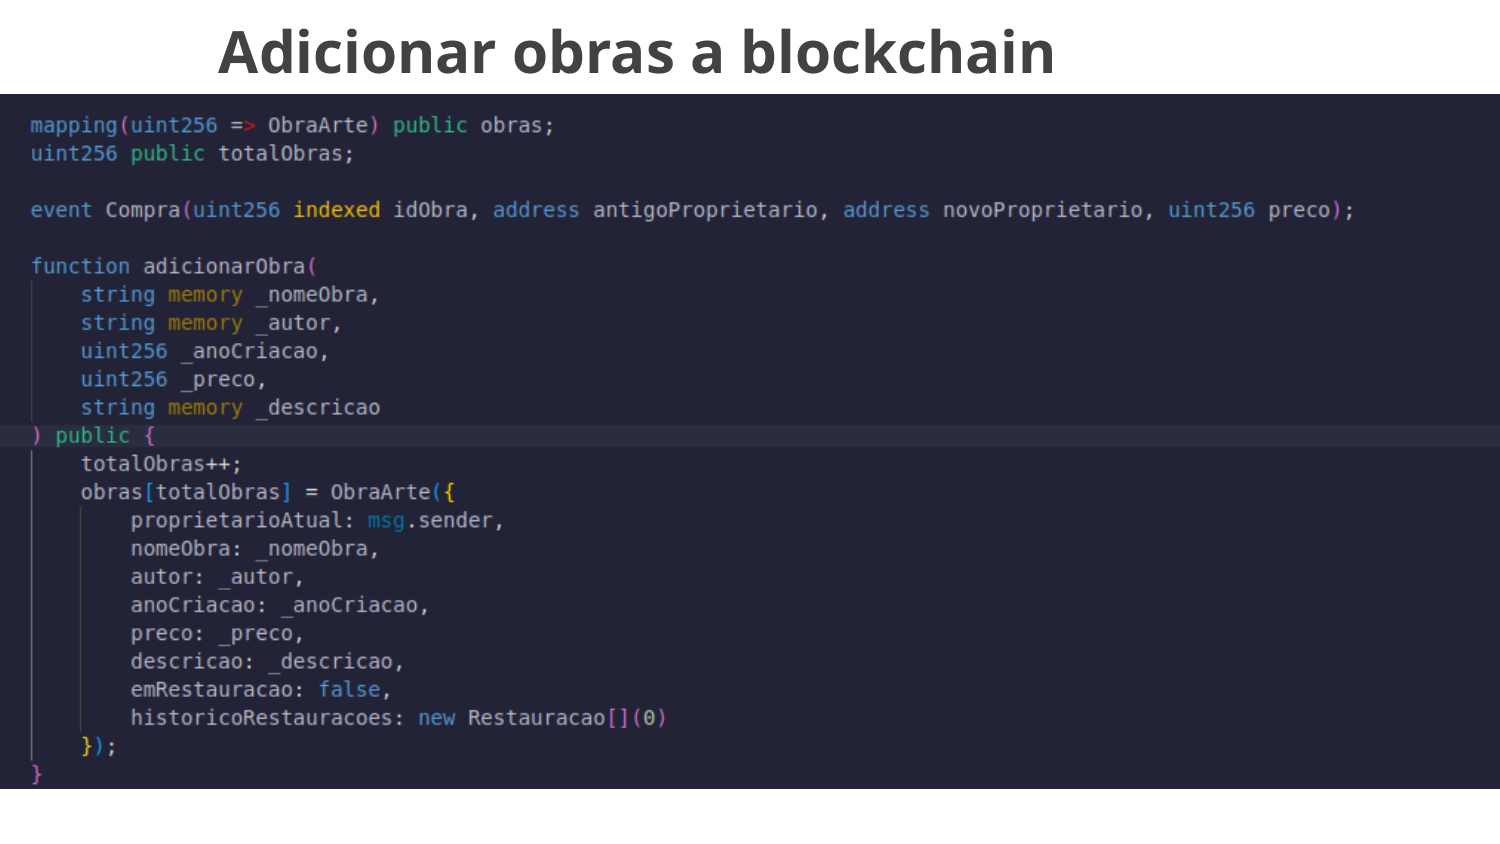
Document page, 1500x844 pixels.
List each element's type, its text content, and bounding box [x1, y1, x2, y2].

picture [0, 94, 1500, 789]
title Adicionar obras a blockchain [203, 0, 1358, 94]
